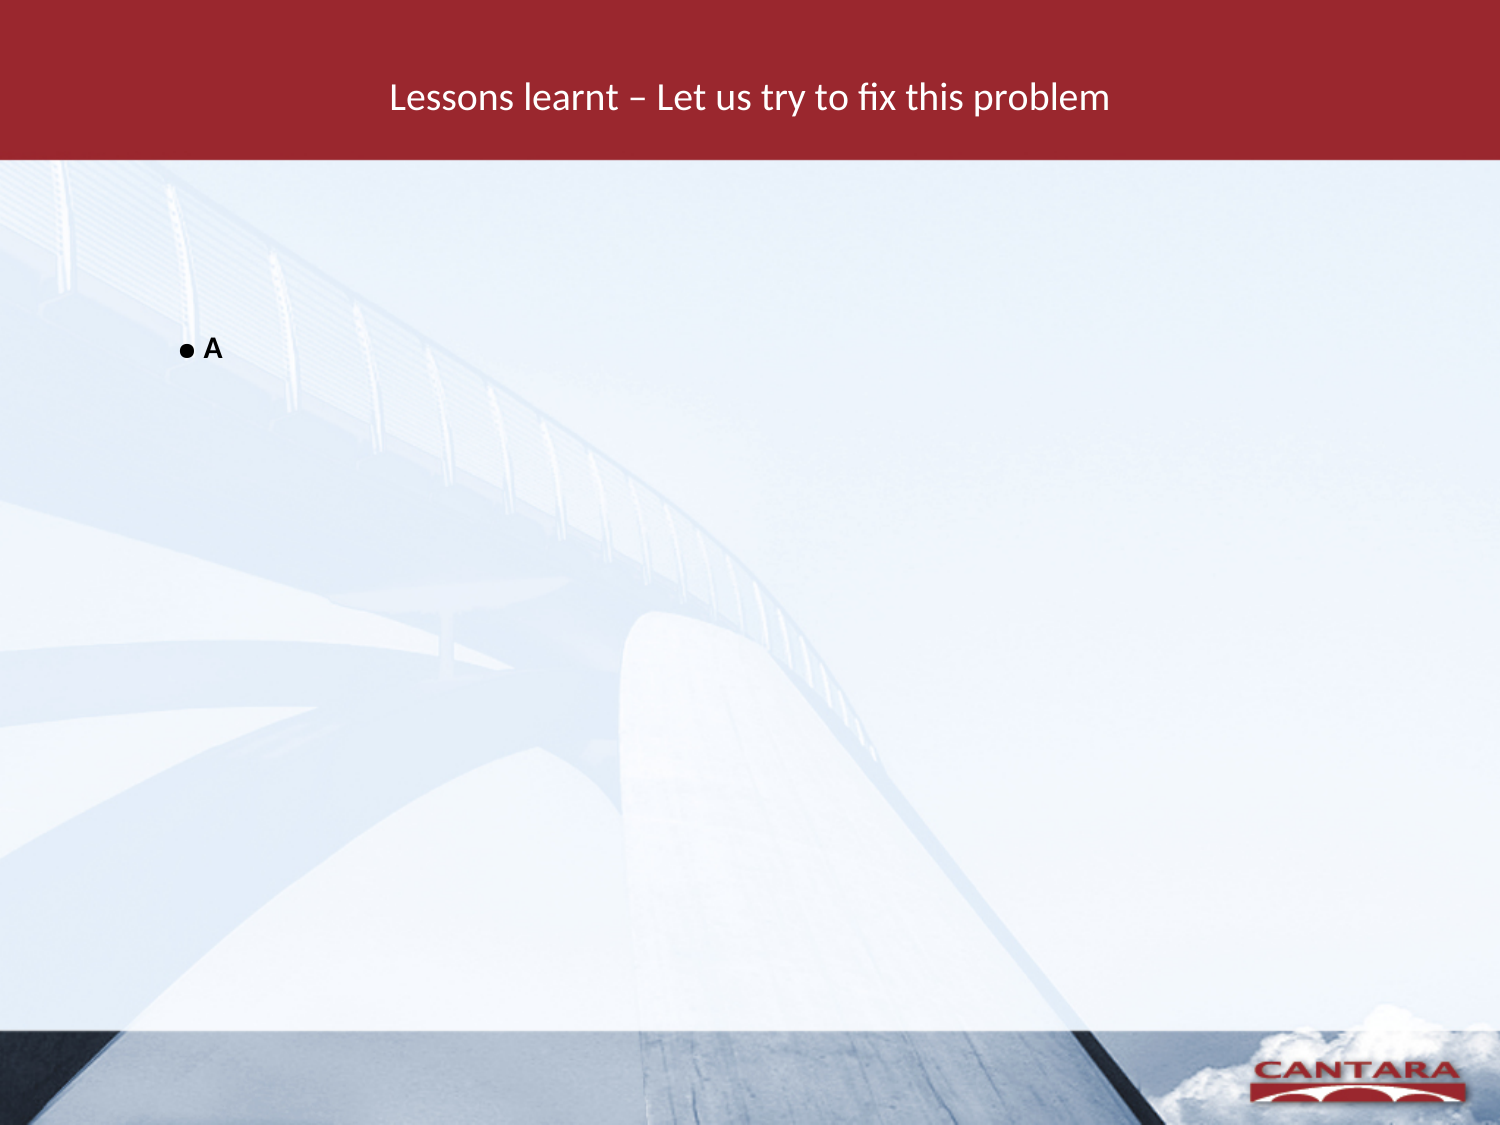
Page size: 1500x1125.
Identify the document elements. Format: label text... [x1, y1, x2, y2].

text_box A [162, 312, 1363, 458]
text_box Lessons learnt – Let us try to fix this problem [75, 45, 1426, 163]
picture [0, 0, 1500, 1125]
